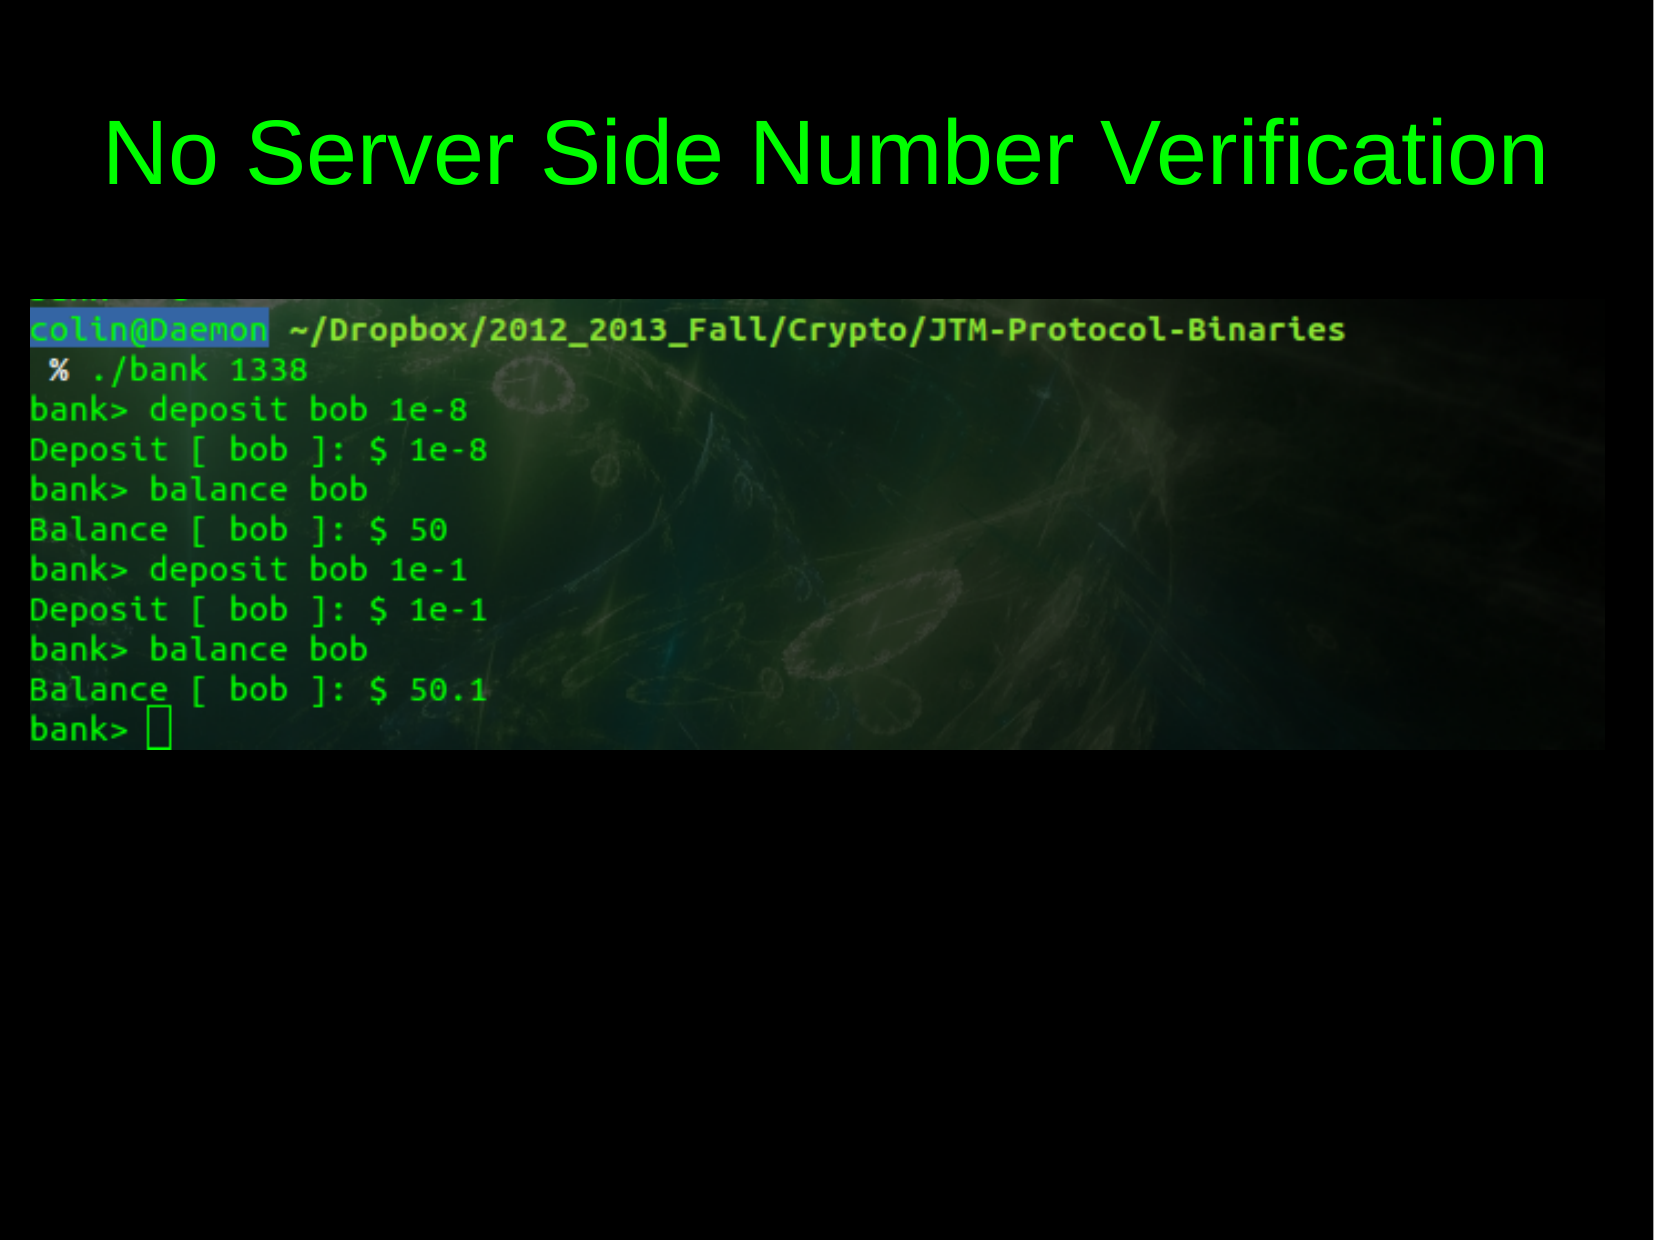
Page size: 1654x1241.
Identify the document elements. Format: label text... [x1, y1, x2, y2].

title No Server Side Number Verification [82, 49, 1571, 257]
picture [30, 299, 1605, 751]
